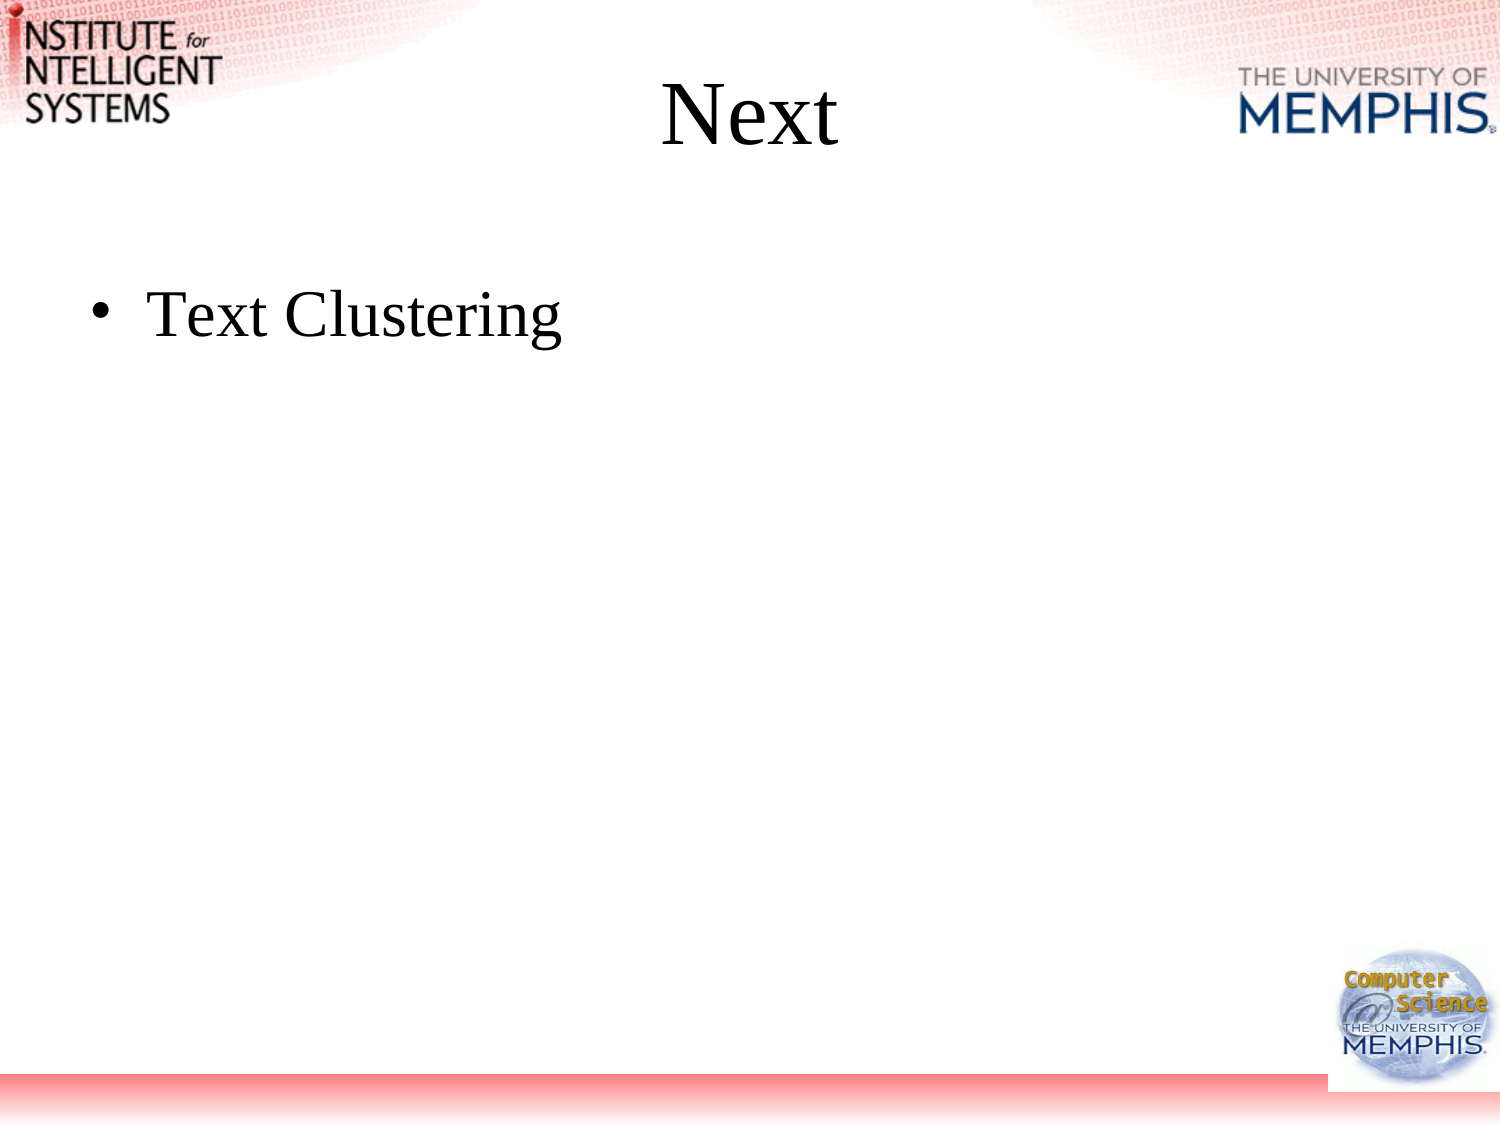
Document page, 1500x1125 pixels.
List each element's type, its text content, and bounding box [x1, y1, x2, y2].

picture [1328, 941, 1500, 1092]
list Text Clustering [75, 262, 1426, 1006]
title Next [75, 45, 1426, 233]
picture [0, 0, 501, 132]
picture [1012, 0, 1500, 141]
